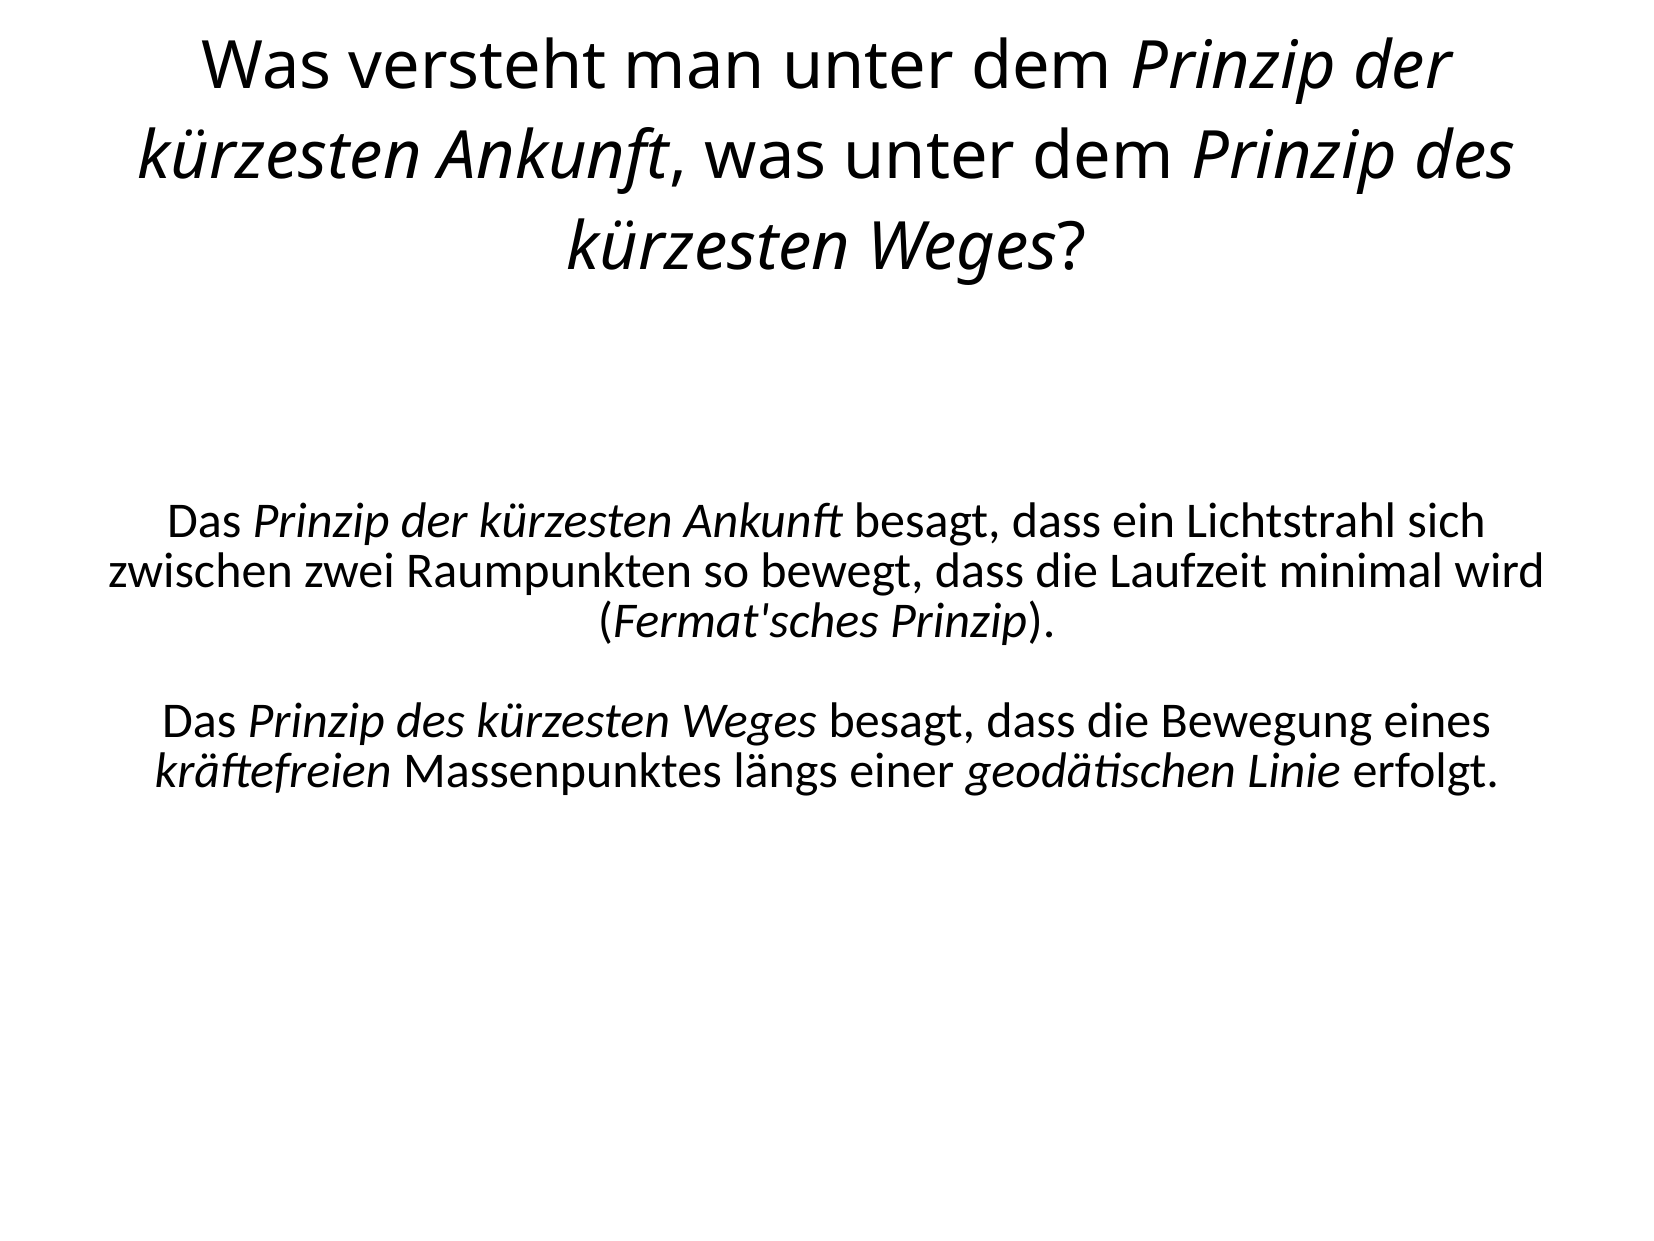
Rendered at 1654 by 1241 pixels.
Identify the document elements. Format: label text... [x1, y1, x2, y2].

subtitle Das Prinzip der kürzesten Ankunft besagt, dass ein Lichtstrahl sich zwischen zwei Raumpunkten so bewegt, dass die Laufzeit minimal wird (Fermat'sches Prinzip). Das Prinzip des kürzesten Weges besagt, dass die Bewegung eines kräftefreien Massenpunktes längs einer geodätischen Linie erfolgt. [82, 290, 1571, 1010]
title Was versteht man unter dem Prinzip der kürzesten Ankunft, was unter dem Prinzip des kürzesten Weges? [82, 19, 1571, 287]
